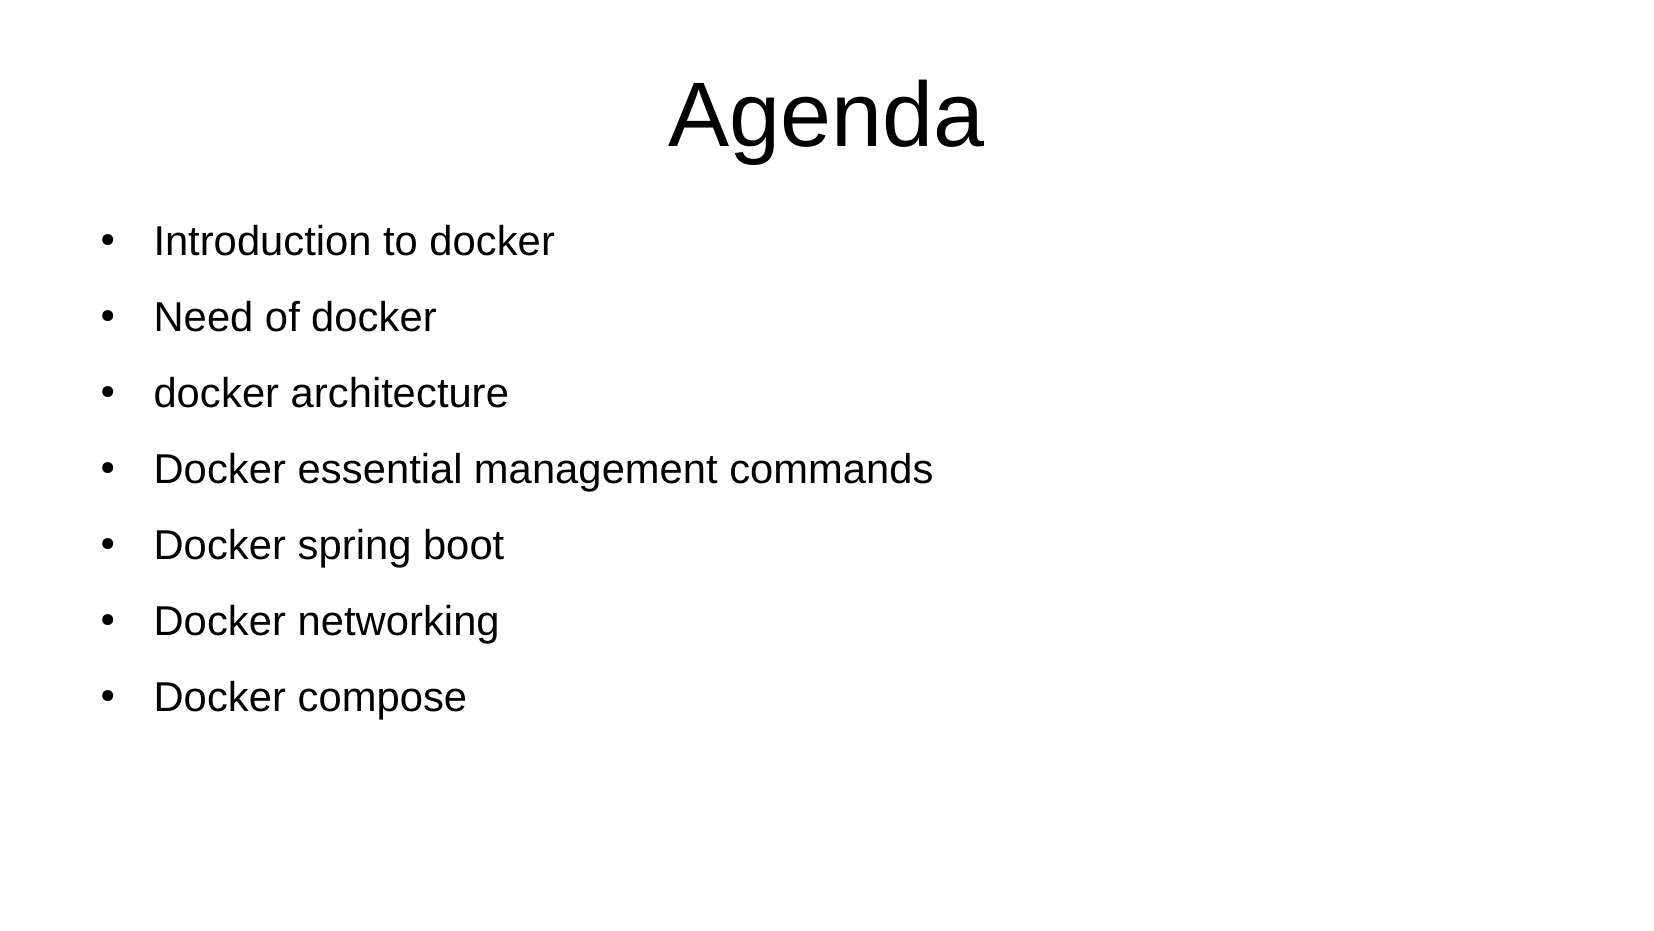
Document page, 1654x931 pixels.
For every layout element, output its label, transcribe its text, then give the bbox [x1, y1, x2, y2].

title Agenda [82, 37, 1571, 193]
list Introduction to docker Need of docker docker architecture Docker essential management commands Docker spring boot Docker networking Docker compose [82, 217, 1571, 758]
